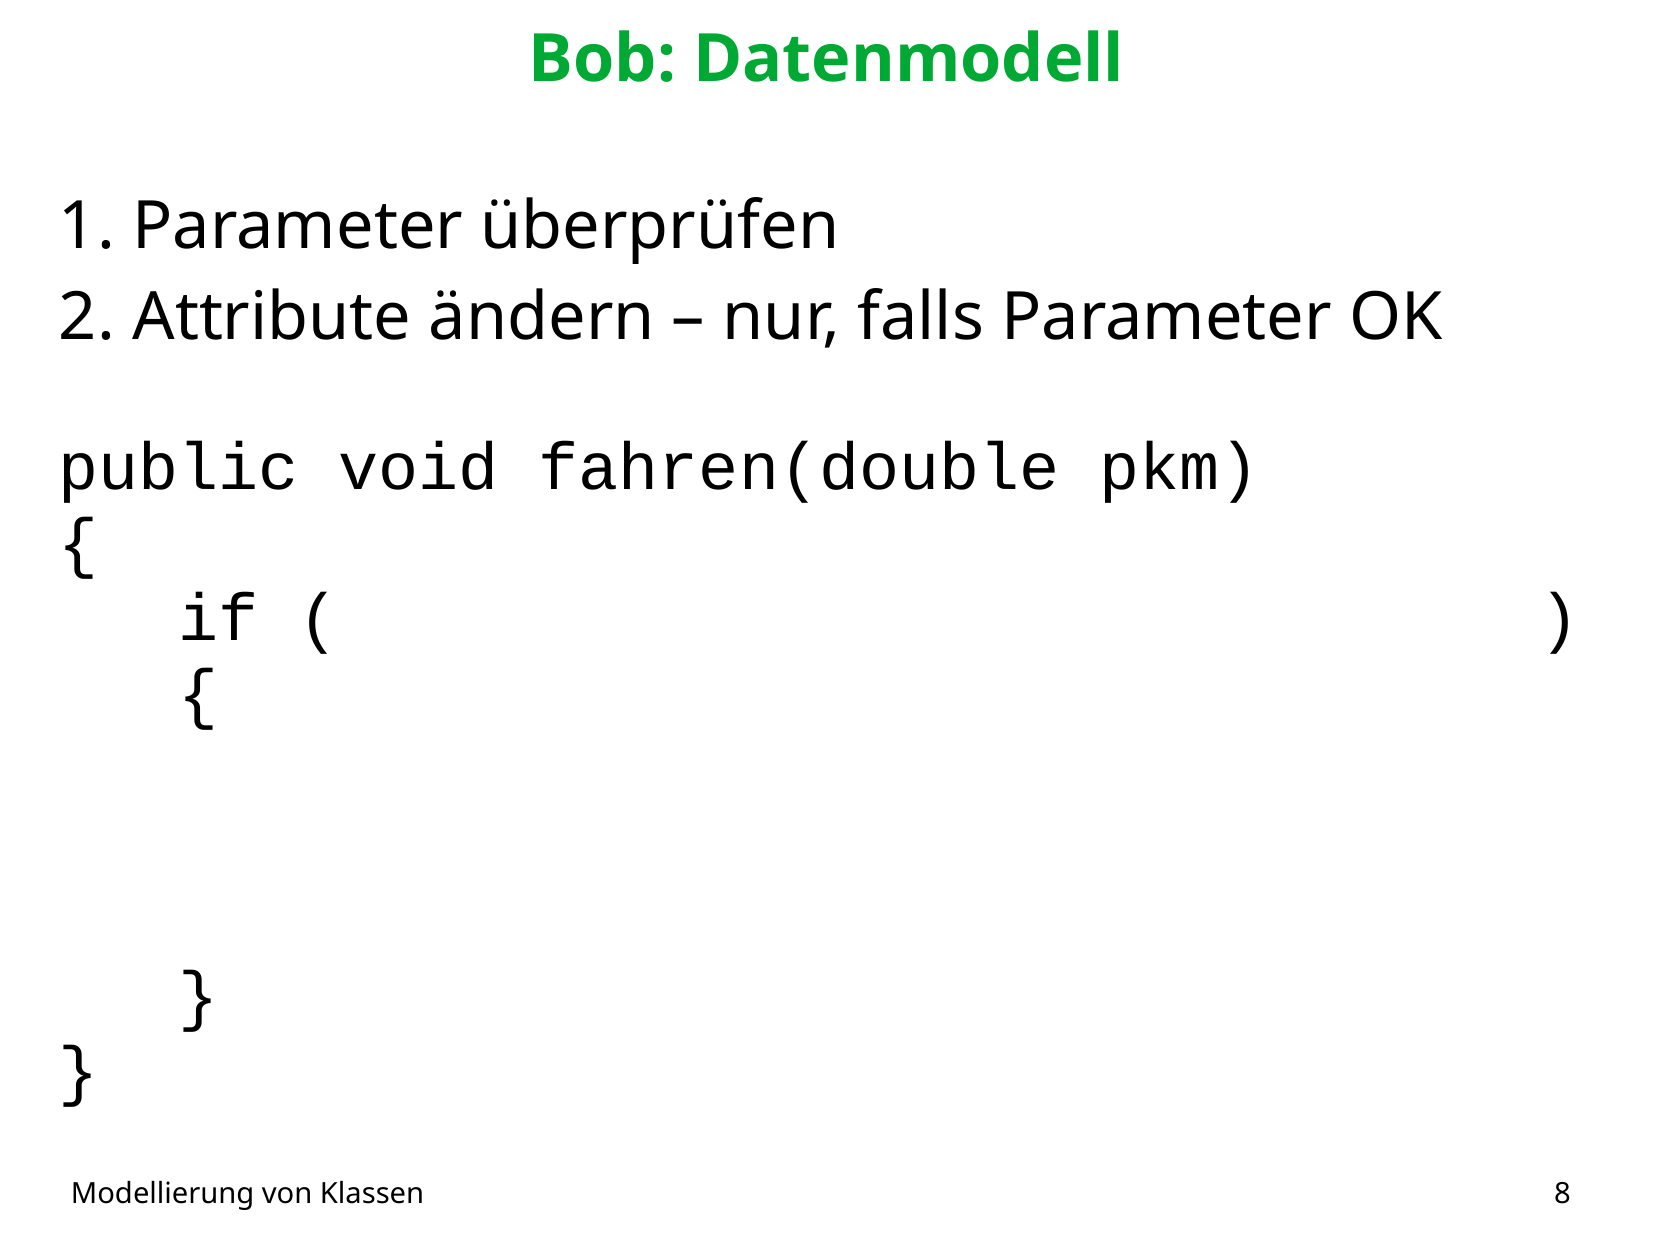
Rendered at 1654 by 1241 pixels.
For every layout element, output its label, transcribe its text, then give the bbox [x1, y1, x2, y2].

list 1. Parameter überprüfen 2. Attribute ändern – nur, falls Parameter OK public void fahren(double pkm) { if ( ) { } } [59, 177, 1595, 1146]
title Bob: Datenmodell [0, 5, 1654, 107]
